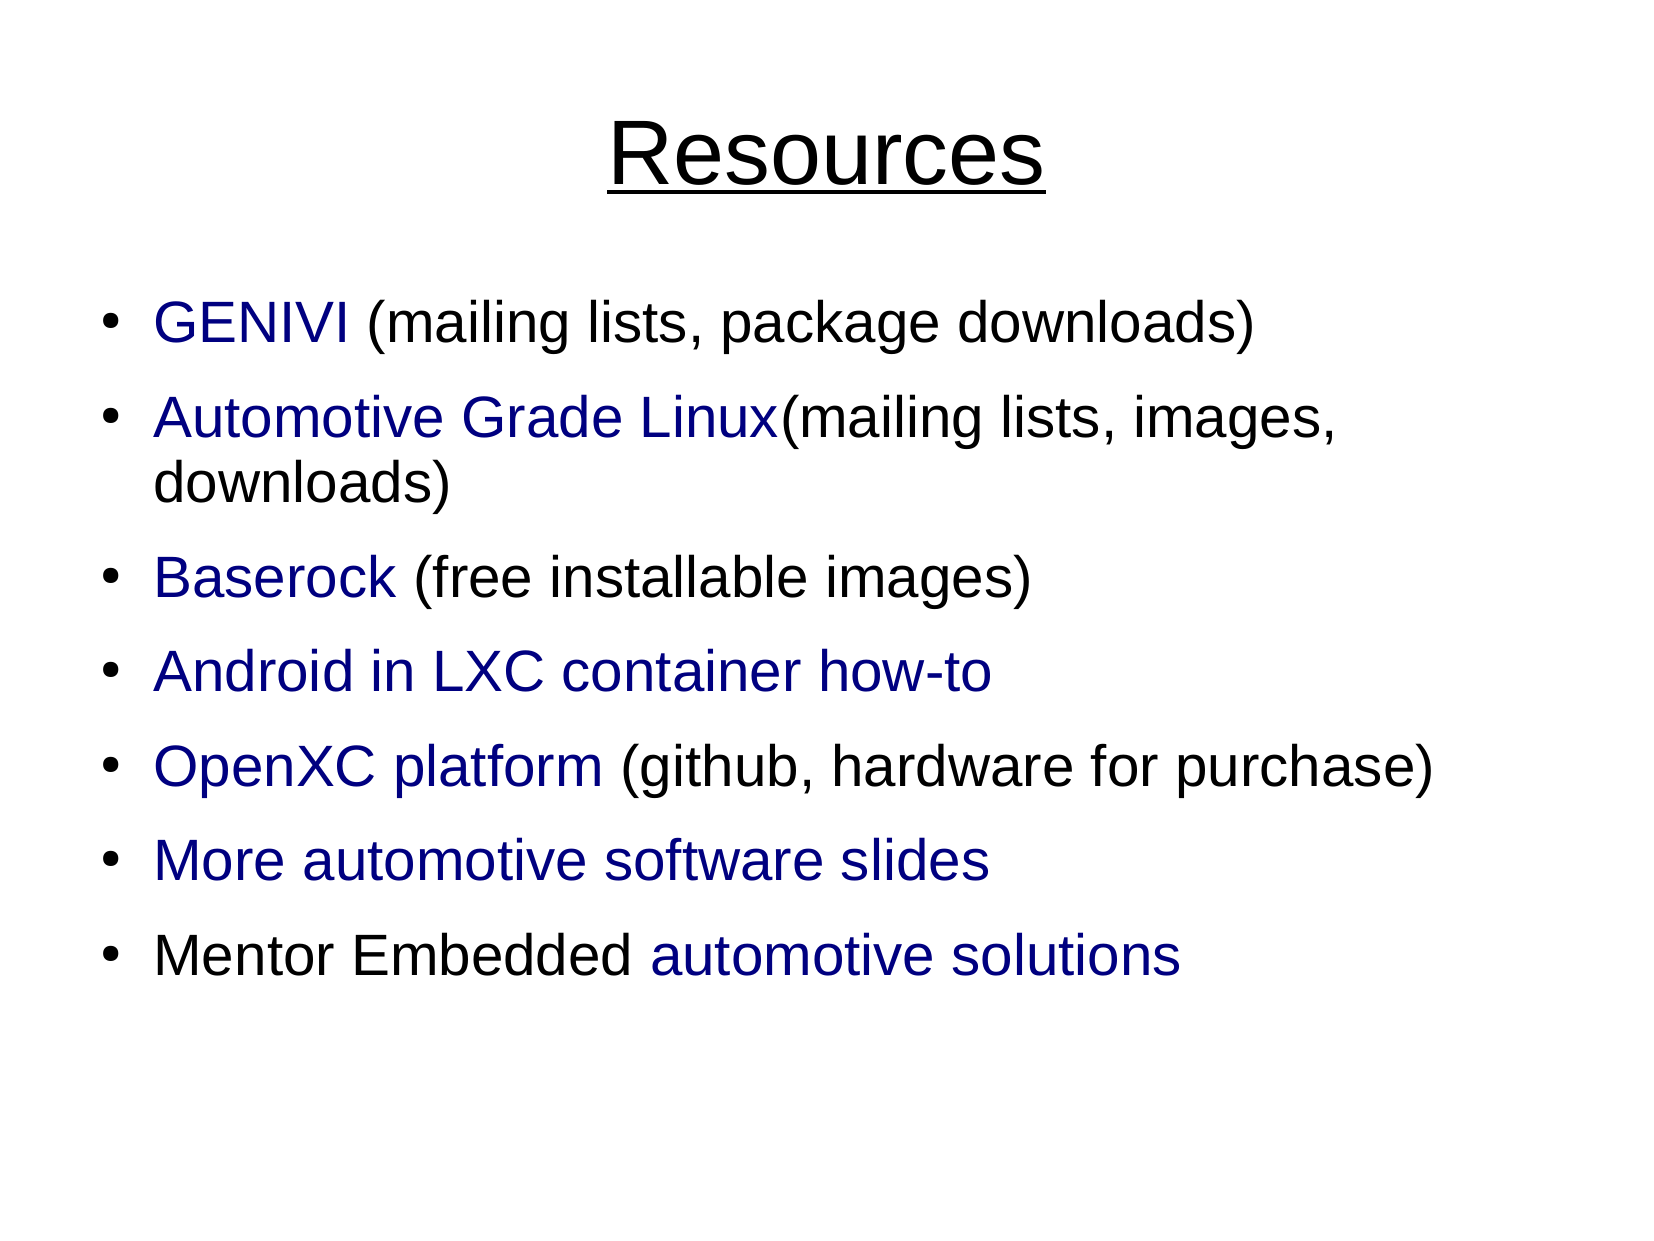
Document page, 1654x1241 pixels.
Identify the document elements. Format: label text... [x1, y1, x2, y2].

title Resources [82, 49, 1571, 257]
list GENIVI (mailing lists, package downloads) Automotive Grade Linux(mailing lists, images, downloads) Baserock (free installable images) Android in LXC container how-to OpenXC platform (github, hardware for purchase) More automotive software slides Mentor Embedded automotive solutions [82, 290, 1571, 1010]
